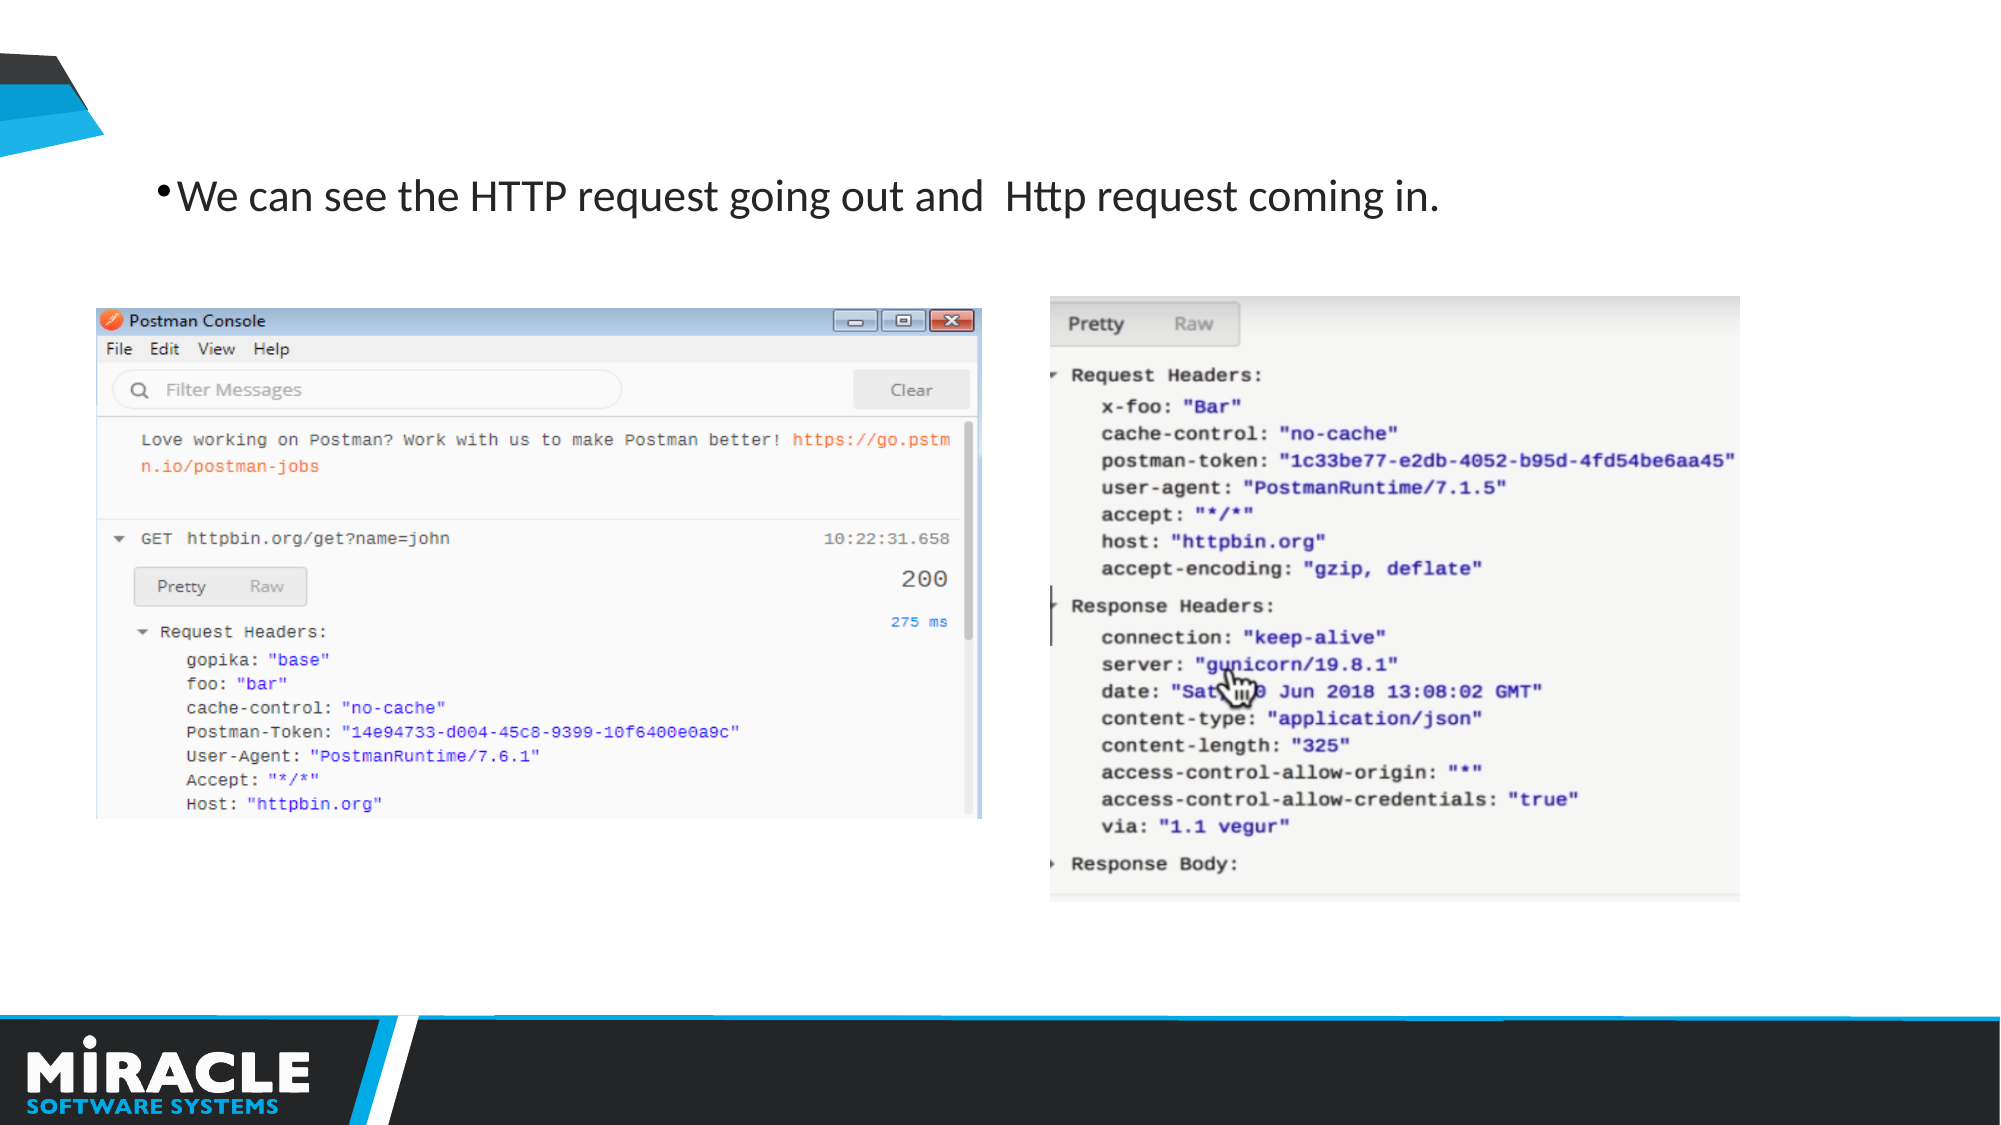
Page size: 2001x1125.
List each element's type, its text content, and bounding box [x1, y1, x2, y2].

text_box We can see the HTTP request going out and Http request coming in. . [141, 158, 1955, 946]
picture [1050, 296, 1740, 902]
picture [96, 308, 982, 819]
